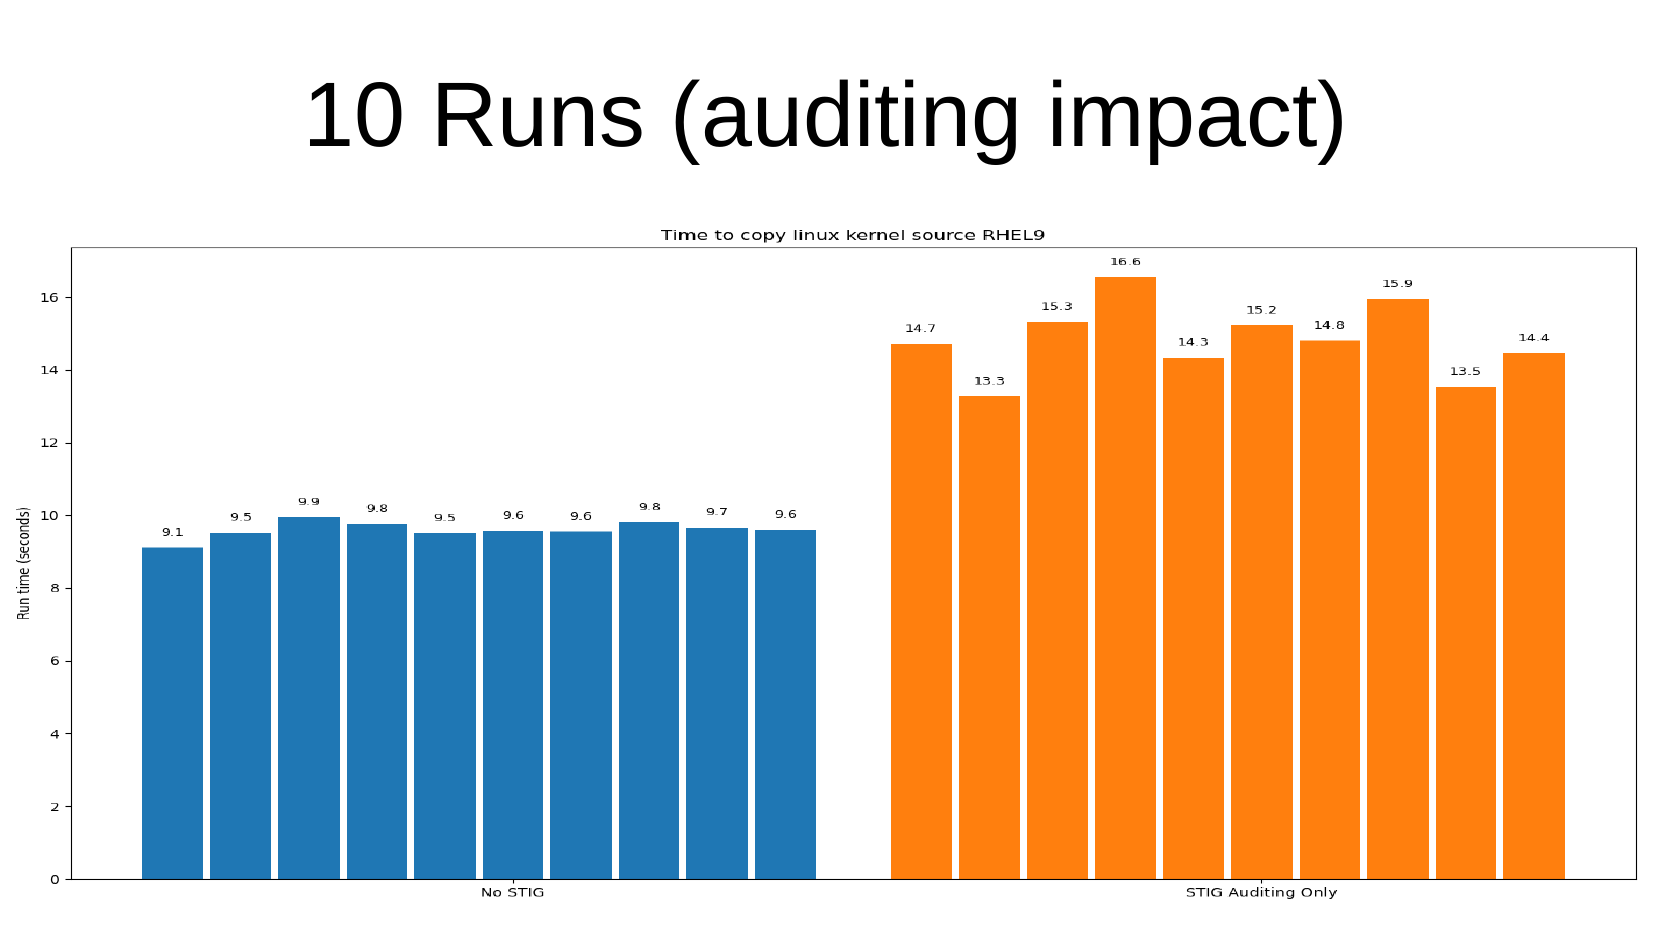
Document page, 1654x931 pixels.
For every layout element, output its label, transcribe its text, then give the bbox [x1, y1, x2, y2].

picture [12, 226, 1641, 902]
title 10 Runs (auditing impact) [82, 37, 1571, 193]
